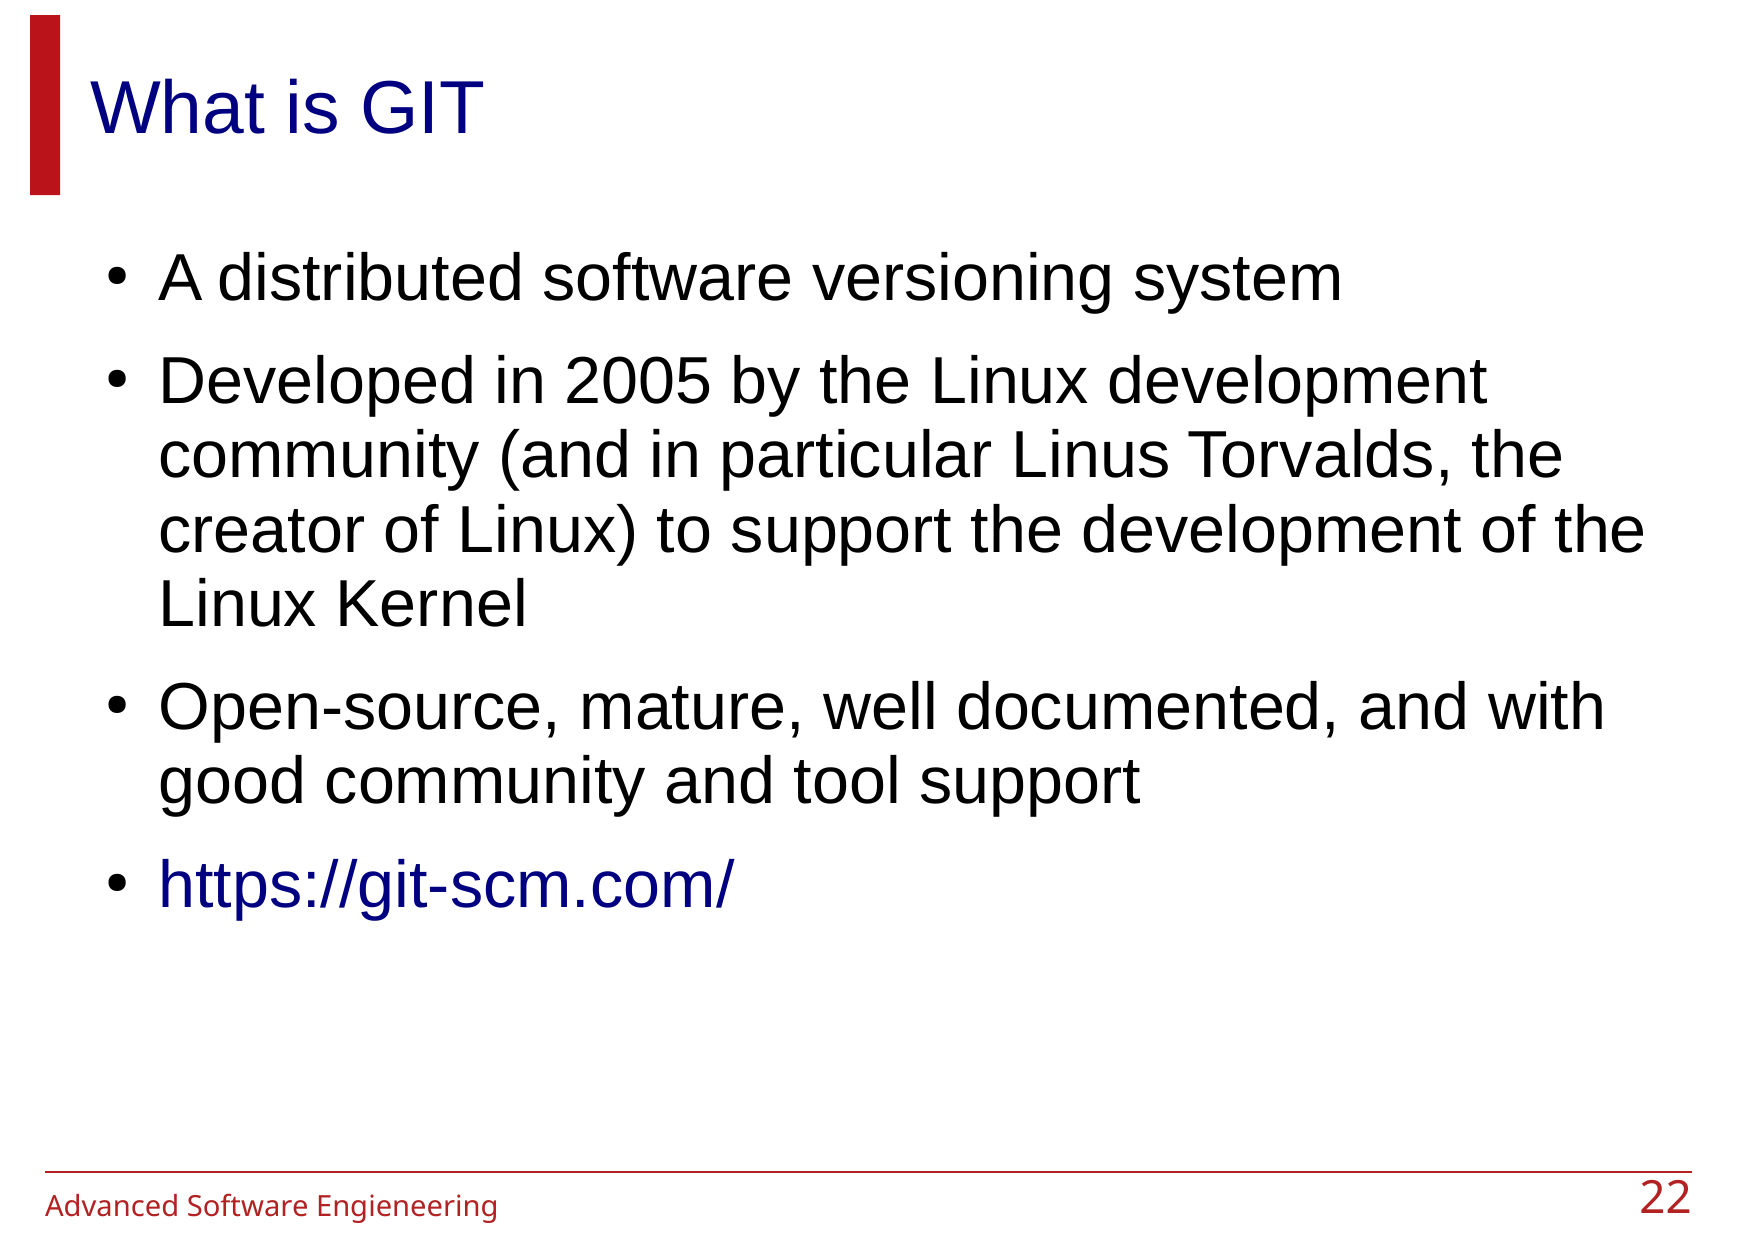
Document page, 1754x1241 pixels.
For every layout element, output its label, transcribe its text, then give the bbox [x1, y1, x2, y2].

list A distributed software versioning system Developed in 2005 by the Linux development community (and in particular Linus Torvalds, the creator of Linux) to support the development of the Linux Kernel Open-source, mature, well documented, and with good community and tool support https://git-scm.com/ [87, 240, 1696, 1081]
title What is GIT [90, 19, 1726, 196]
